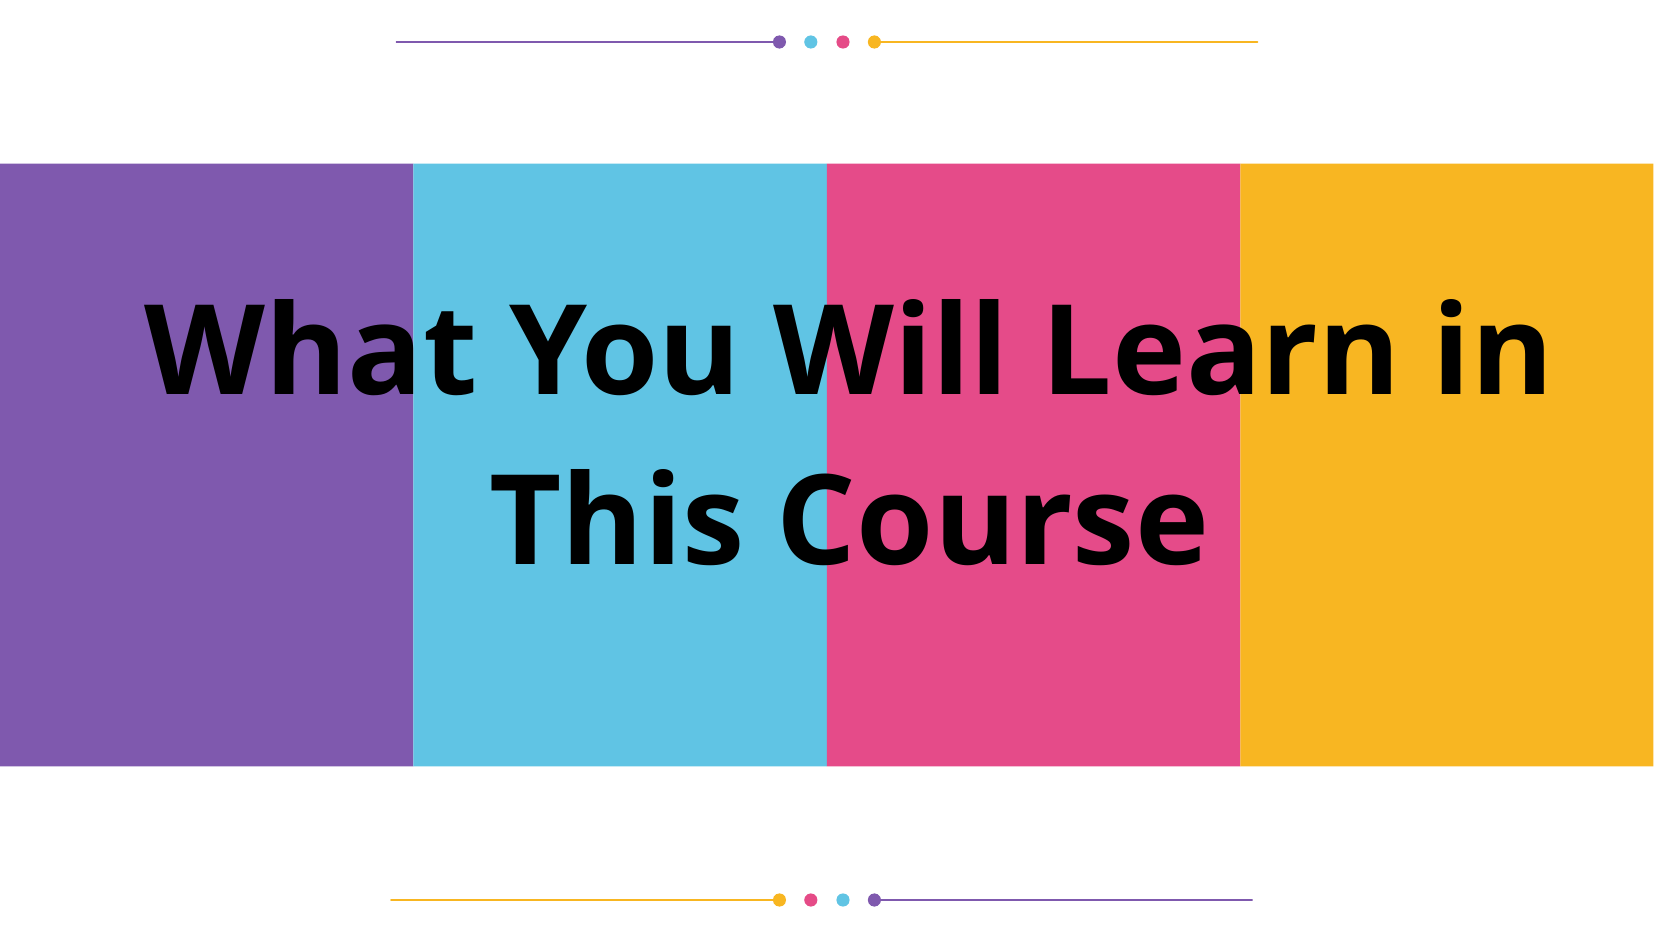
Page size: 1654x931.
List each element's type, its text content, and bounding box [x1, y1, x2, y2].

title What You Will Learn in This Course [86, 187, 1613, 676]
